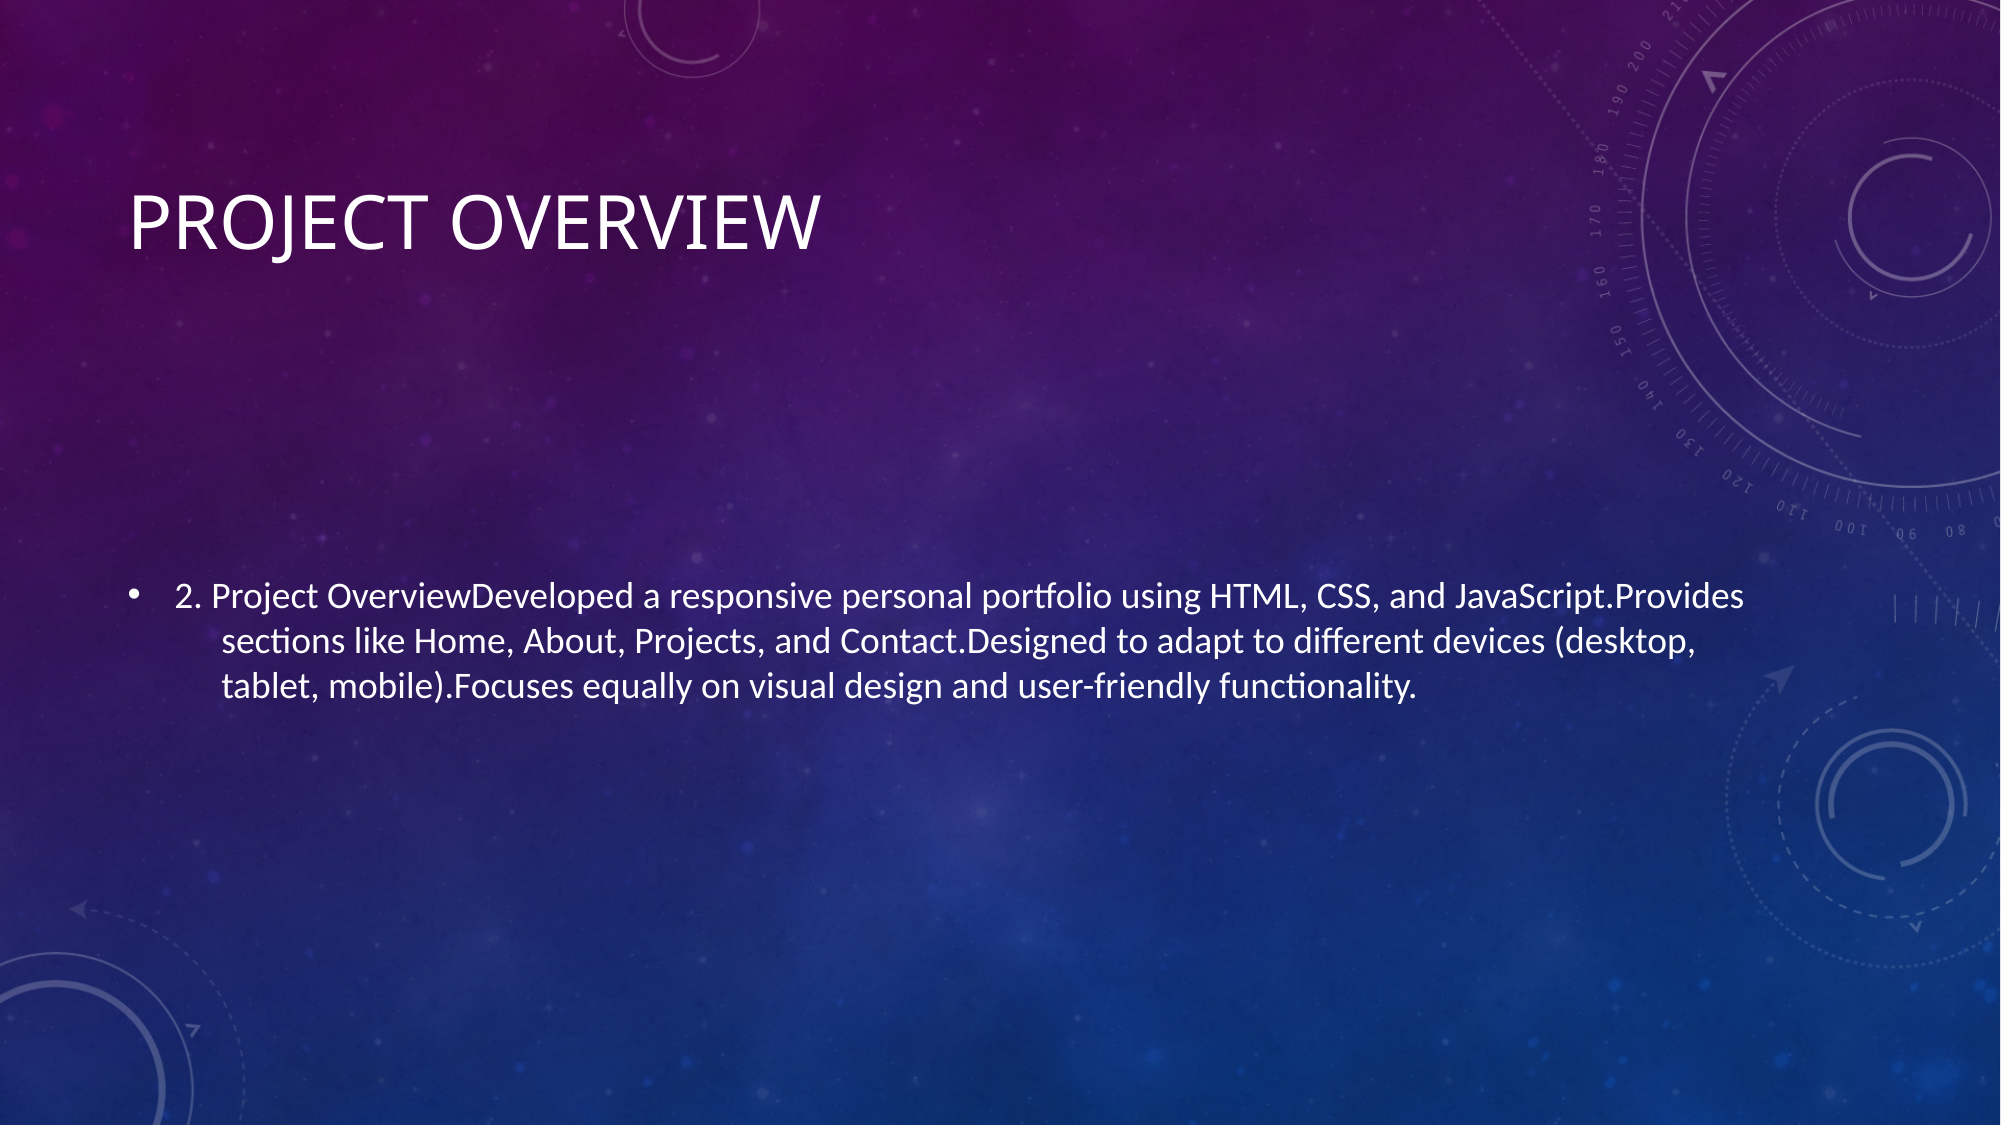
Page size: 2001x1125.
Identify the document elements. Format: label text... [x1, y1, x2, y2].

list 2. Project OverviewDeveloped a responsive personal portfolio using HTML, CSS, and JavaScript.Provides sections like Home, About, Projects, and Contact.Designed to adapt to different devices (desktop, tablet, mobile).Focuses equally on visual design and user-friendly functionality. [112, 338, 1775, 938]
title Project overview [112, 99, 1775, 338]
